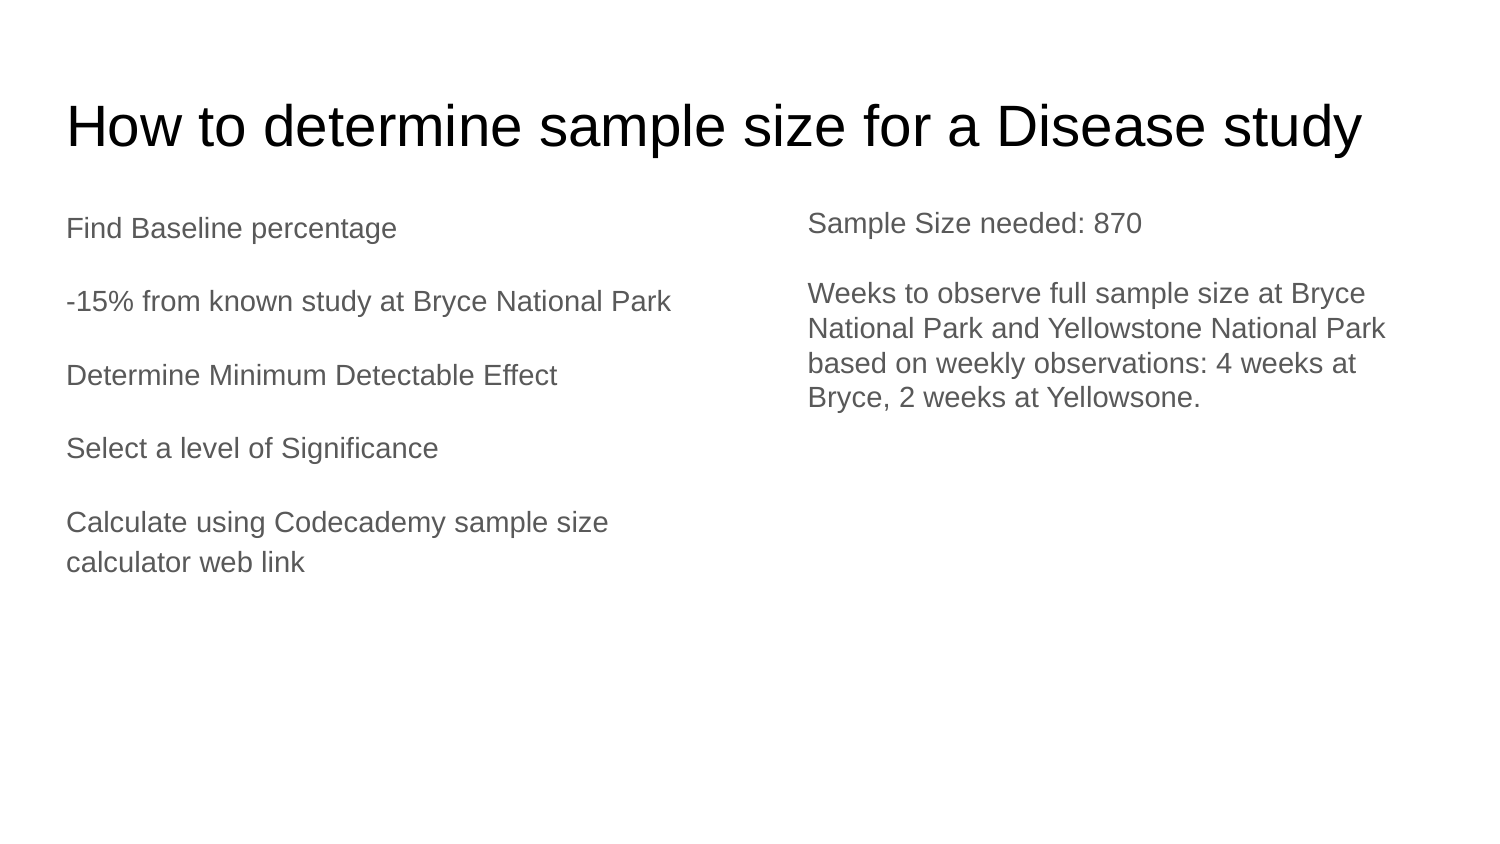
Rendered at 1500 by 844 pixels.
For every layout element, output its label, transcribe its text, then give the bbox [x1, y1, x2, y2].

title How to determine sample size for a Disease study [51, 72, 1449, 167]
list Find Baseline percentage -15% from known study at Bryce National Park Determine Minimum Detectable Effect Select a level of Significance Calculate using Codecademy sample size calculator web link [51, 189, 708, 750]
list Sample Size needed: 870 Weeks to observe full sample size at Bryce National Park and Yellowstone National Park based on weekly observations: 4 weeks at Bryce, 2 weeks at Yellowsone. [792, 189, 1449, 750]
